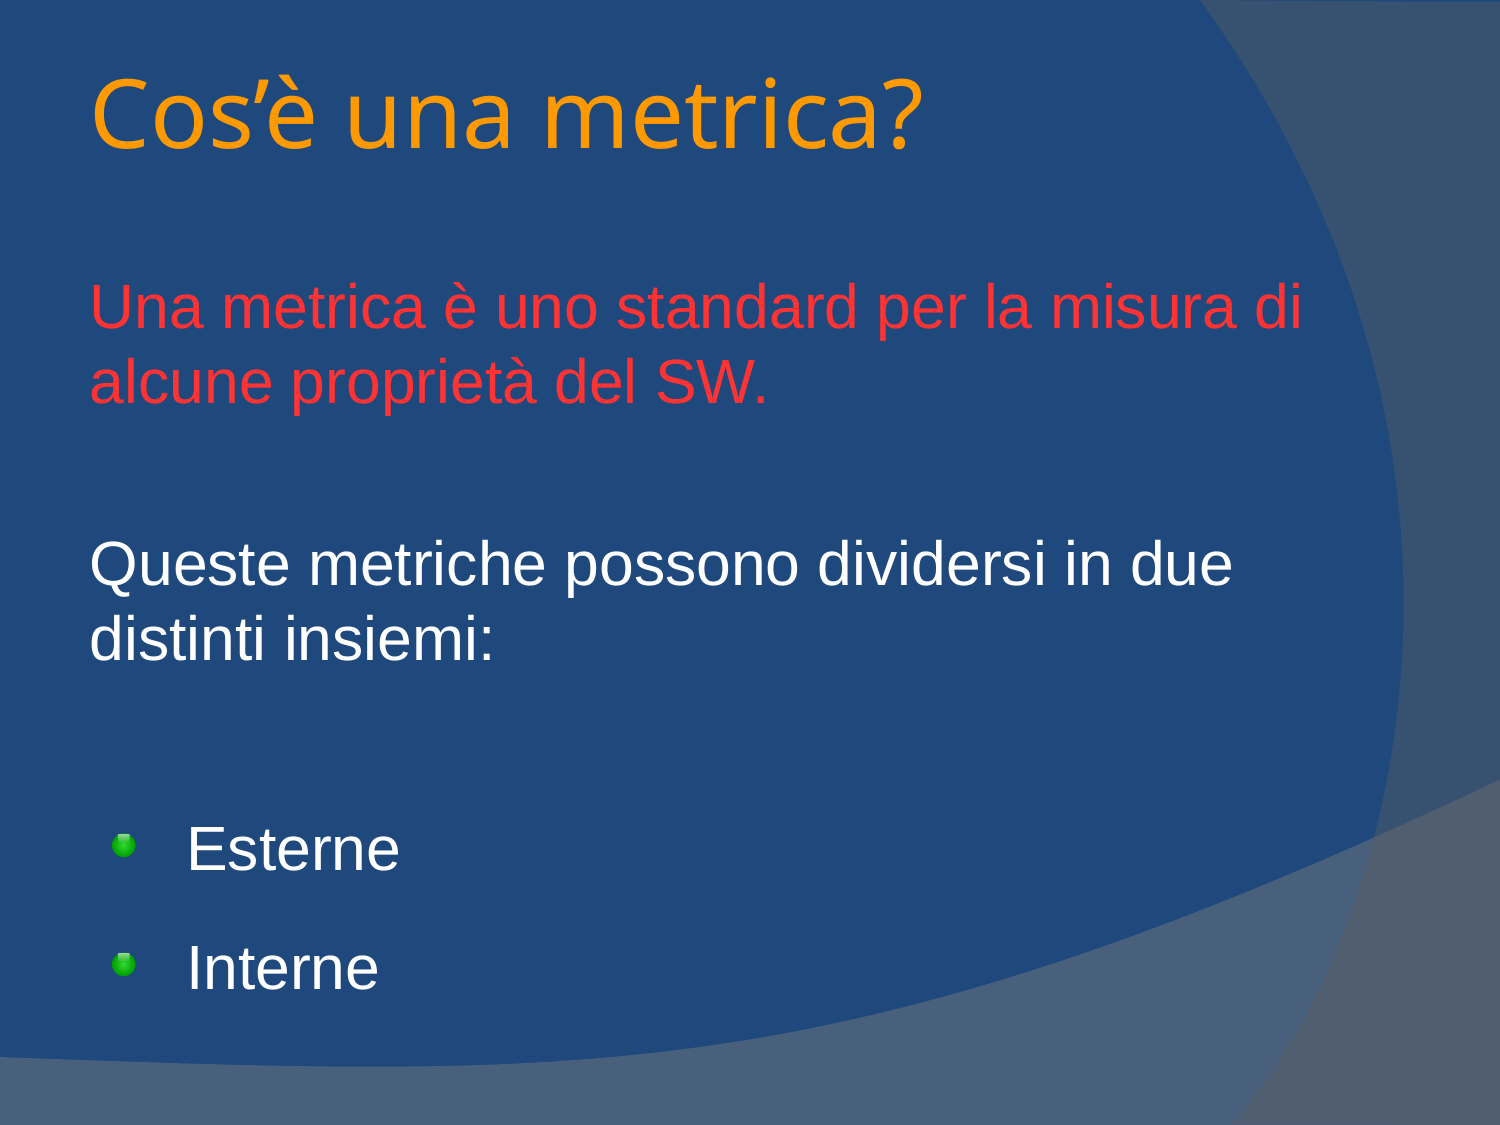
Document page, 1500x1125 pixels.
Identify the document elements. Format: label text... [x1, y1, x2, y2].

text_box Interne [96, 919, 1439, 1010]
text_box Esterne [96, 800, 1439, 891]
title Cos’è una metrica? [75, 45, 1300, 233]
text_box Una metrica è uno standard per la misura di alcune proprietà del SW. [74, 258, 1439, 469]
text_box Queste metriche possono dividersi in due distinti insiemi: [74, 515, 1439, 726]
